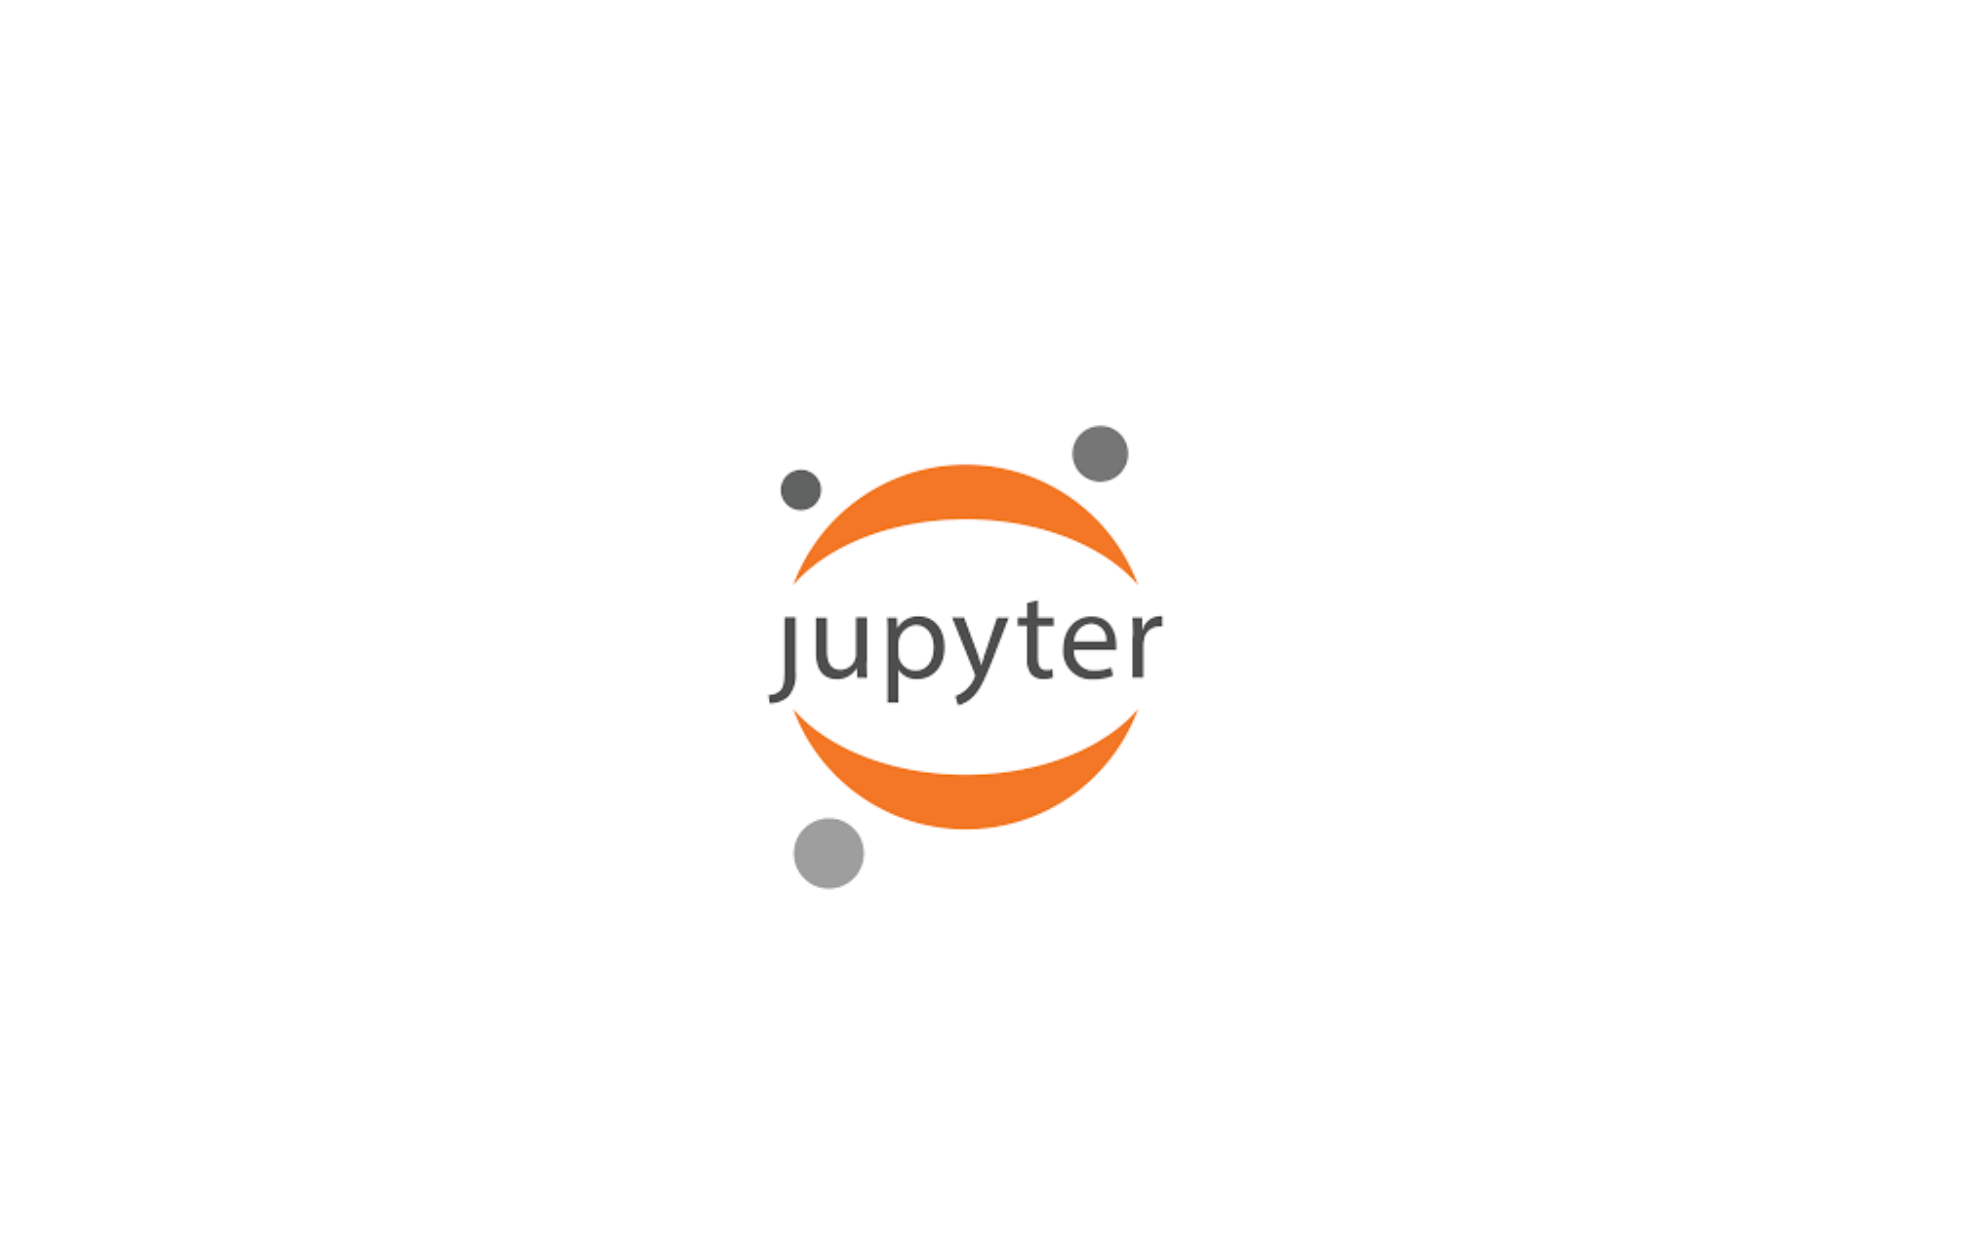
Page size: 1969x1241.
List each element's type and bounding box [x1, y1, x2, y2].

picture [764, 420, 1170, 892]
